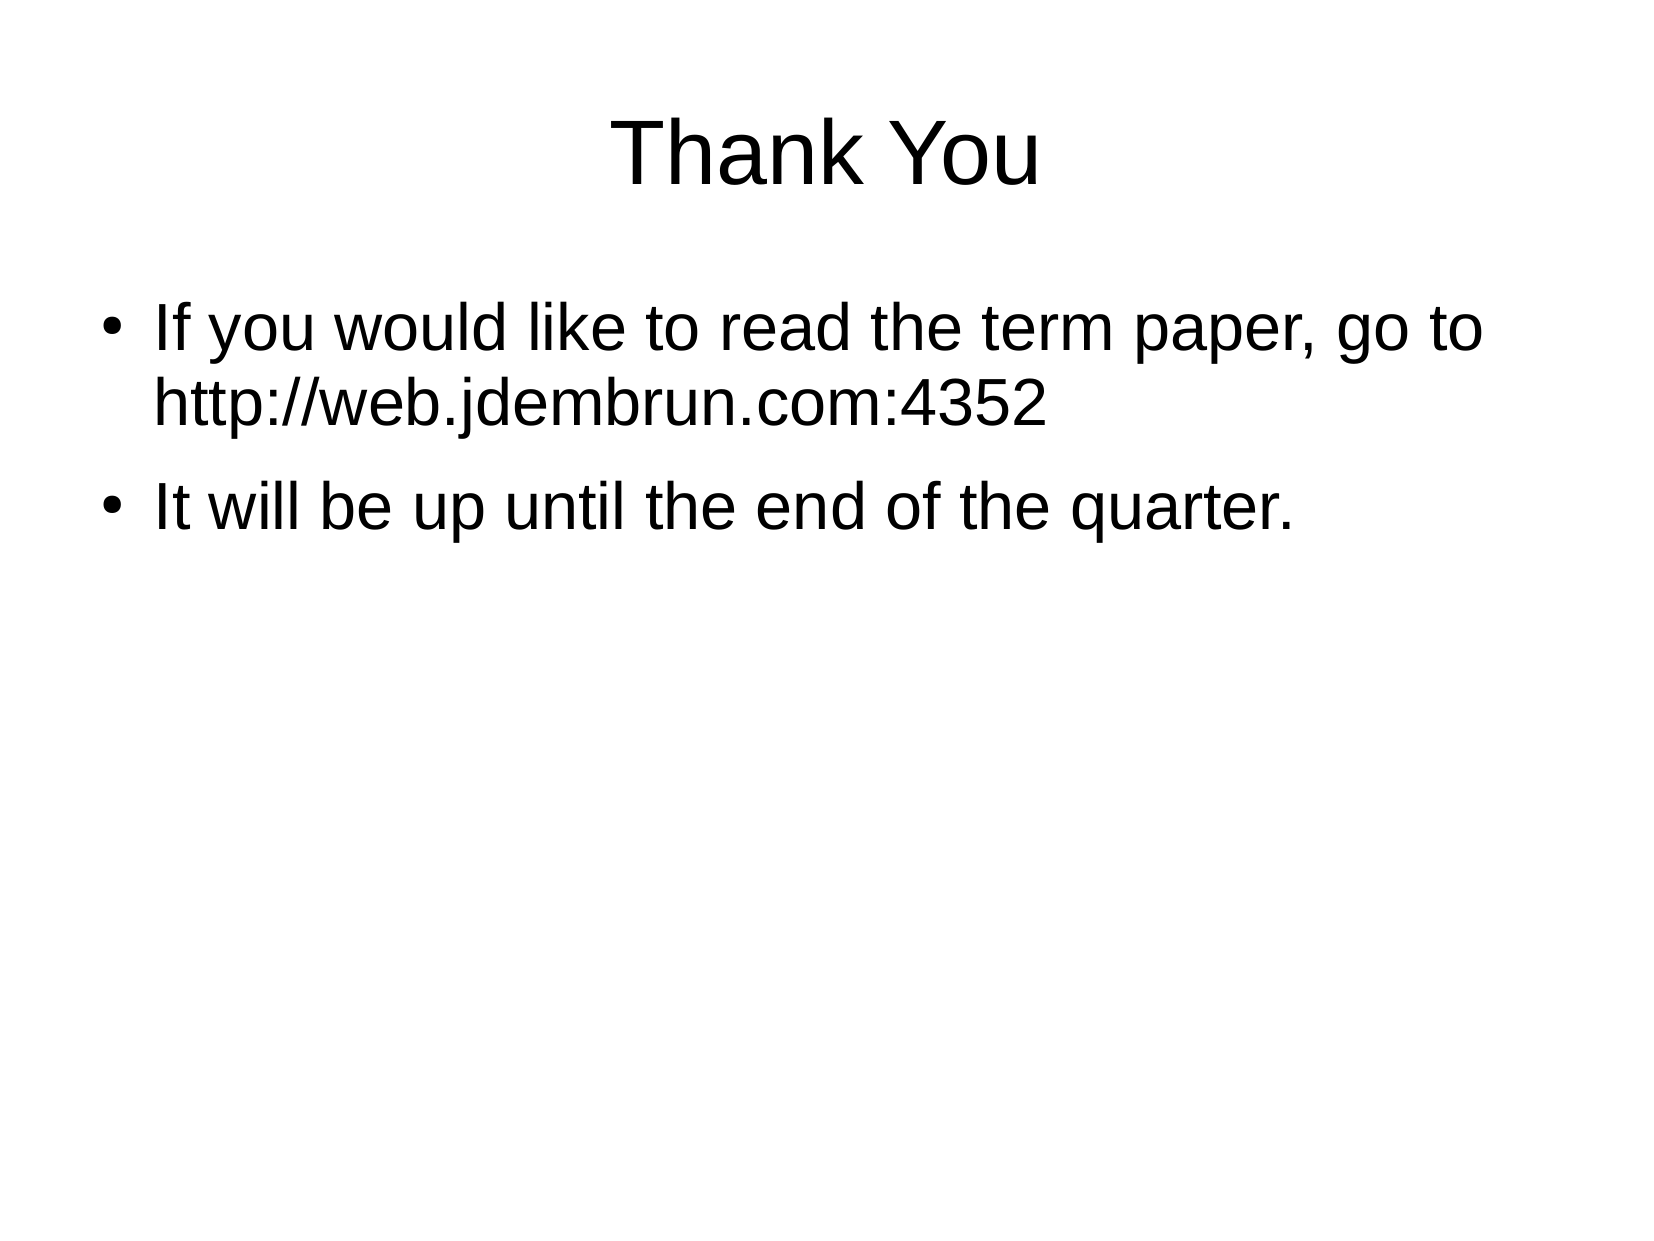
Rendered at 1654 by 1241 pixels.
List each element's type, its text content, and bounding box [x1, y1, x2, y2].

title Thank You [82, 49, 1571, 257]
list If you would like to read the term paper, go to http://web.jdembrun.com:4352 It will be up until the end of the quarter. [82, 290, 1571, 1010]
